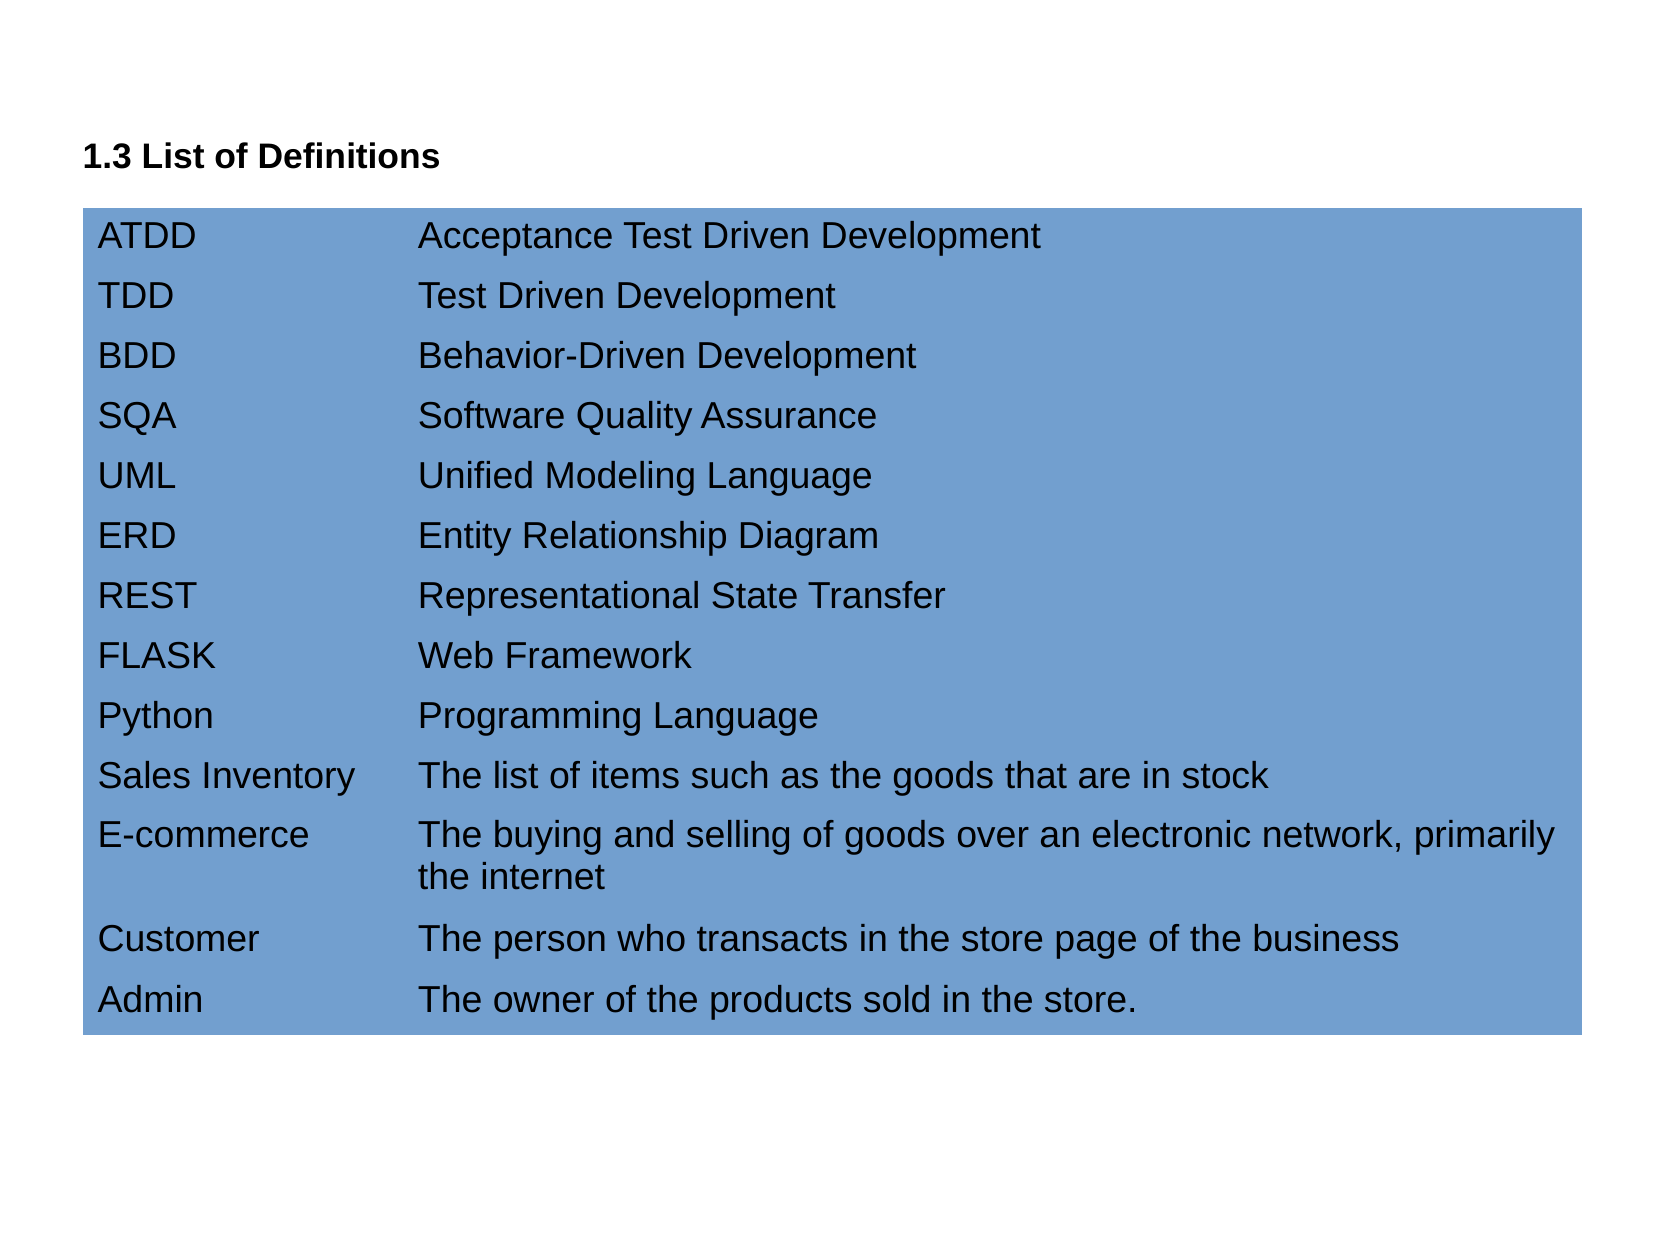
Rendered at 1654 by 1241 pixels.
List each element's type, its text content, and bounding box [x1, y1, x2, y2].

table_cell Representational State Transfer [403, 568, 1582, 628]
table_cell Behavior-Driven Development [403, 328, 1582, 388]
table_cell Sales Inventory [83, 748, 403, 806]
table_cell BDD [83, 328, 403, 388]
table_cell Python [83, 688, 403, 748]
table_cell The buying and selling of goods over an electronic network, primarily the internet [403, 806, 1582, 910]
table_cell Test Driven Development [403, 268, 1582, 328]
table_cell Programming Language [403, 688, 1582, 748]
title 1.3 List of Definitions [82, 132, 1571, 173]
table_cell SQA [83, 388, 403, 448]
table_cell Customer [83, 910, 403, 971]
table_cell The person who transacts in the store page of the business [403, 910, 1582, 971]
table_cell The list of items such as the goods that are in stock [403, 748, 1582, 806]
table_cell E-commerce [83, 806, 403, 910]
table_cell Unified Modeling Language [403, 448, 1582, 508]
table_cell REST [83, 568, 403, 628]
table_cell ERD [83, 508, 403, 568]
table_cell Entity Relationship Diagram [403, 508, 1582, 568]
table_cell TDD [83, 268, 403, 328]
table_cell Web Framework [403, 628, 1582, 688]
table_header Acceptance Test Driven Development [403, 208, 1582, 268]
table_cell The owner of the products sold in the store. [403, 971, 1582, 1035]
table_cell Admin [83, 971, 403, 1035]
table_cell Software Quality Assurance [403, 388, 1582, 448]
table_cell UML [83, 448, 403, 508]
table_header ATDD [83, 208, 403, 268]
table_cell FLASK [83, 628, 403, 688]
